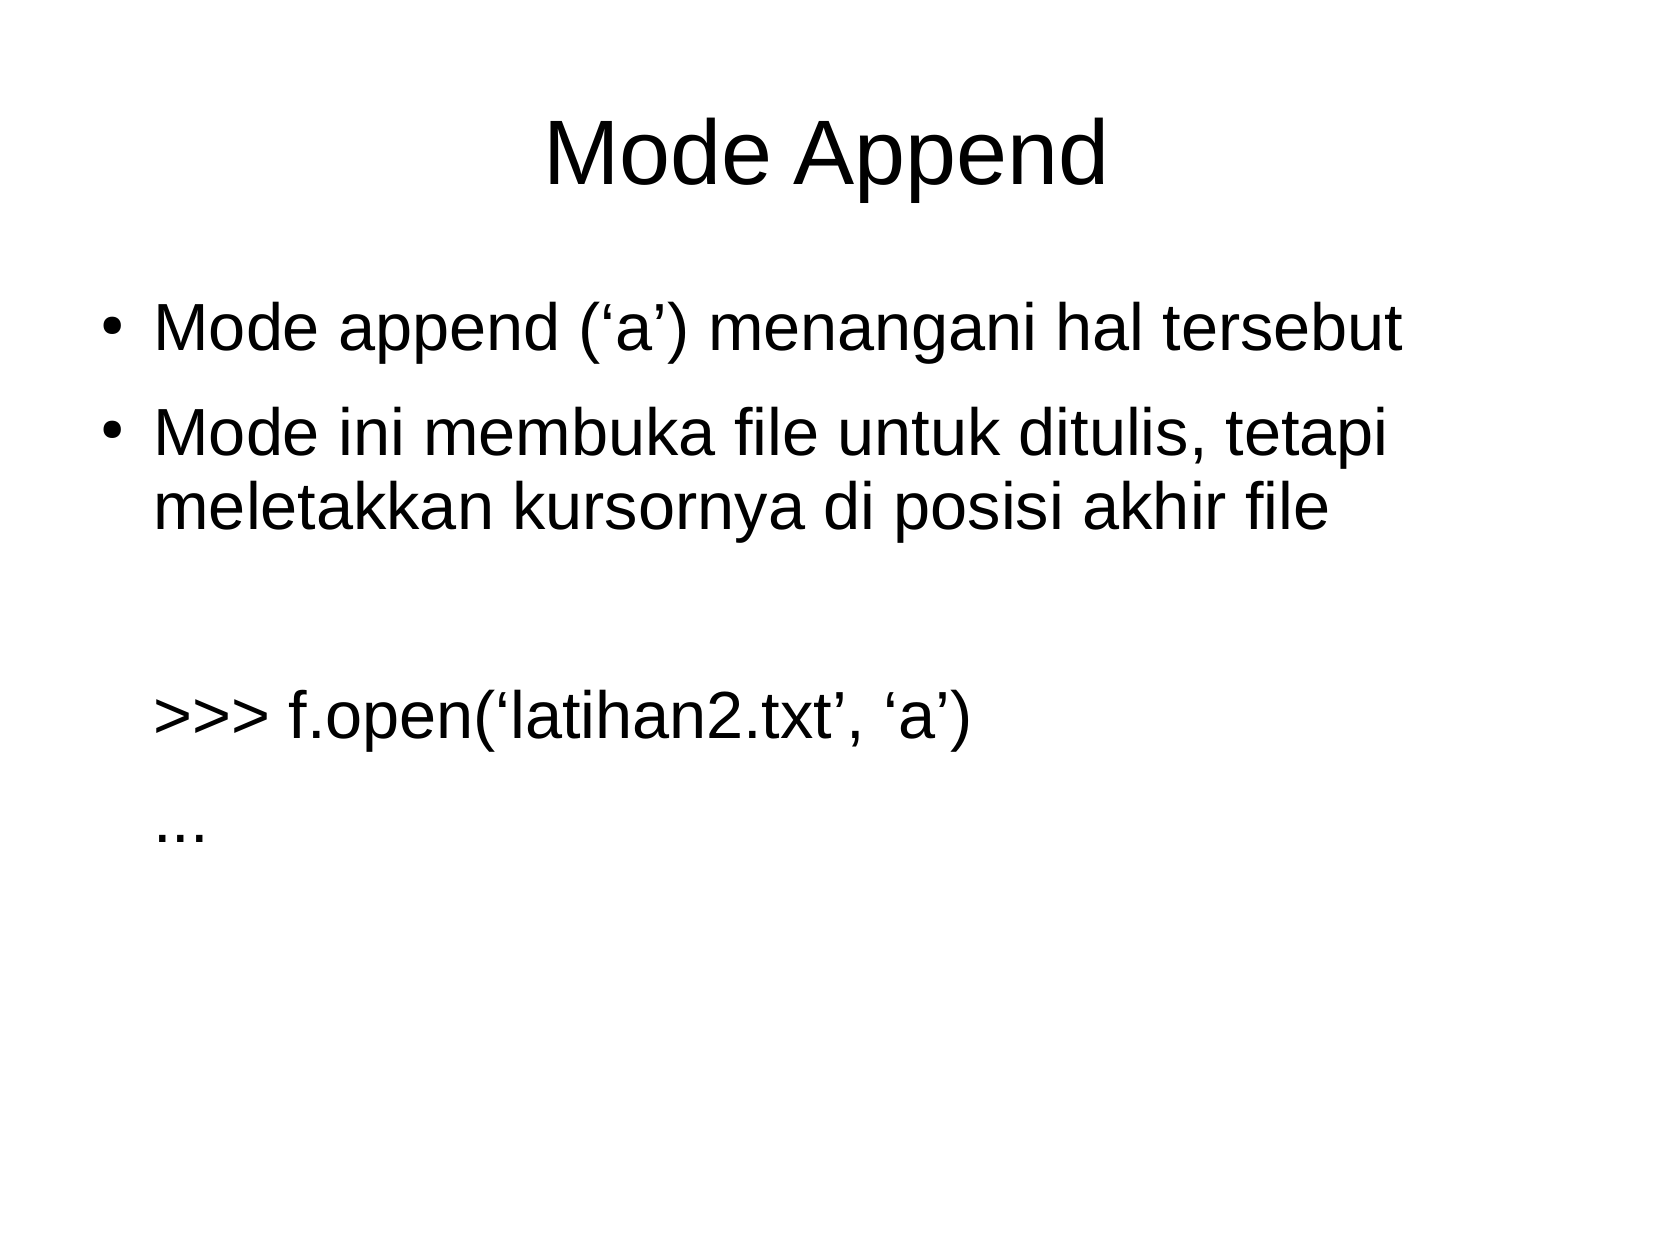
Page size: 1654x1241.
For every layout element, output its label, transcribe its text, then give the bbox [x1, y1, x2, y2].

title Mode Append [82, 49, 1571, 257]
list Mode append (‘a’) menangani hal tersebut Mode ini membuka file untuk ditulis, tetapi meletakkan kursornya di posisi akhir file >>> f.open(‘latihan2.txt’, ‘a’) ... [82, 290, 1571, 1010]
